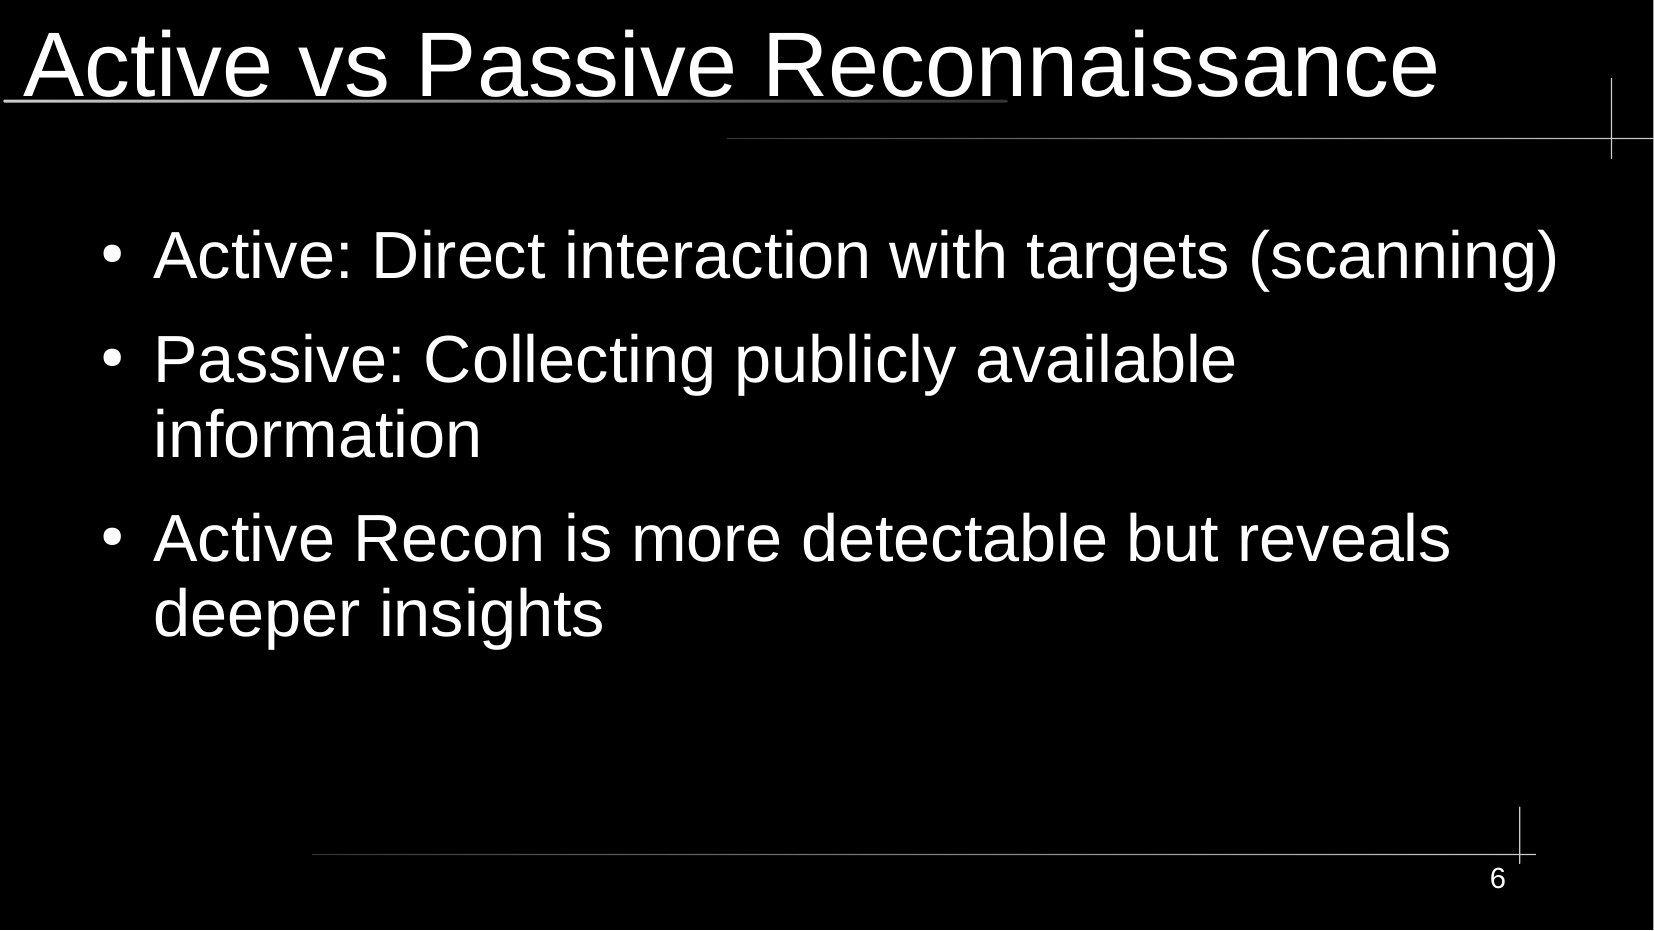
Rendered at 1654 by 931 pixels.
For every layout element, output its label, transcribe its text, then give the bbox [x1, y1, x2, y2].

title Active vs Passive Reconnaissance [23, 11, 1589, 119]
list Active: Direct interaction with targets (scanning) Passive: Collecting publicly available information Active Recon is more detectable but reveals deeper insights [82, 217, 1571, 758]
